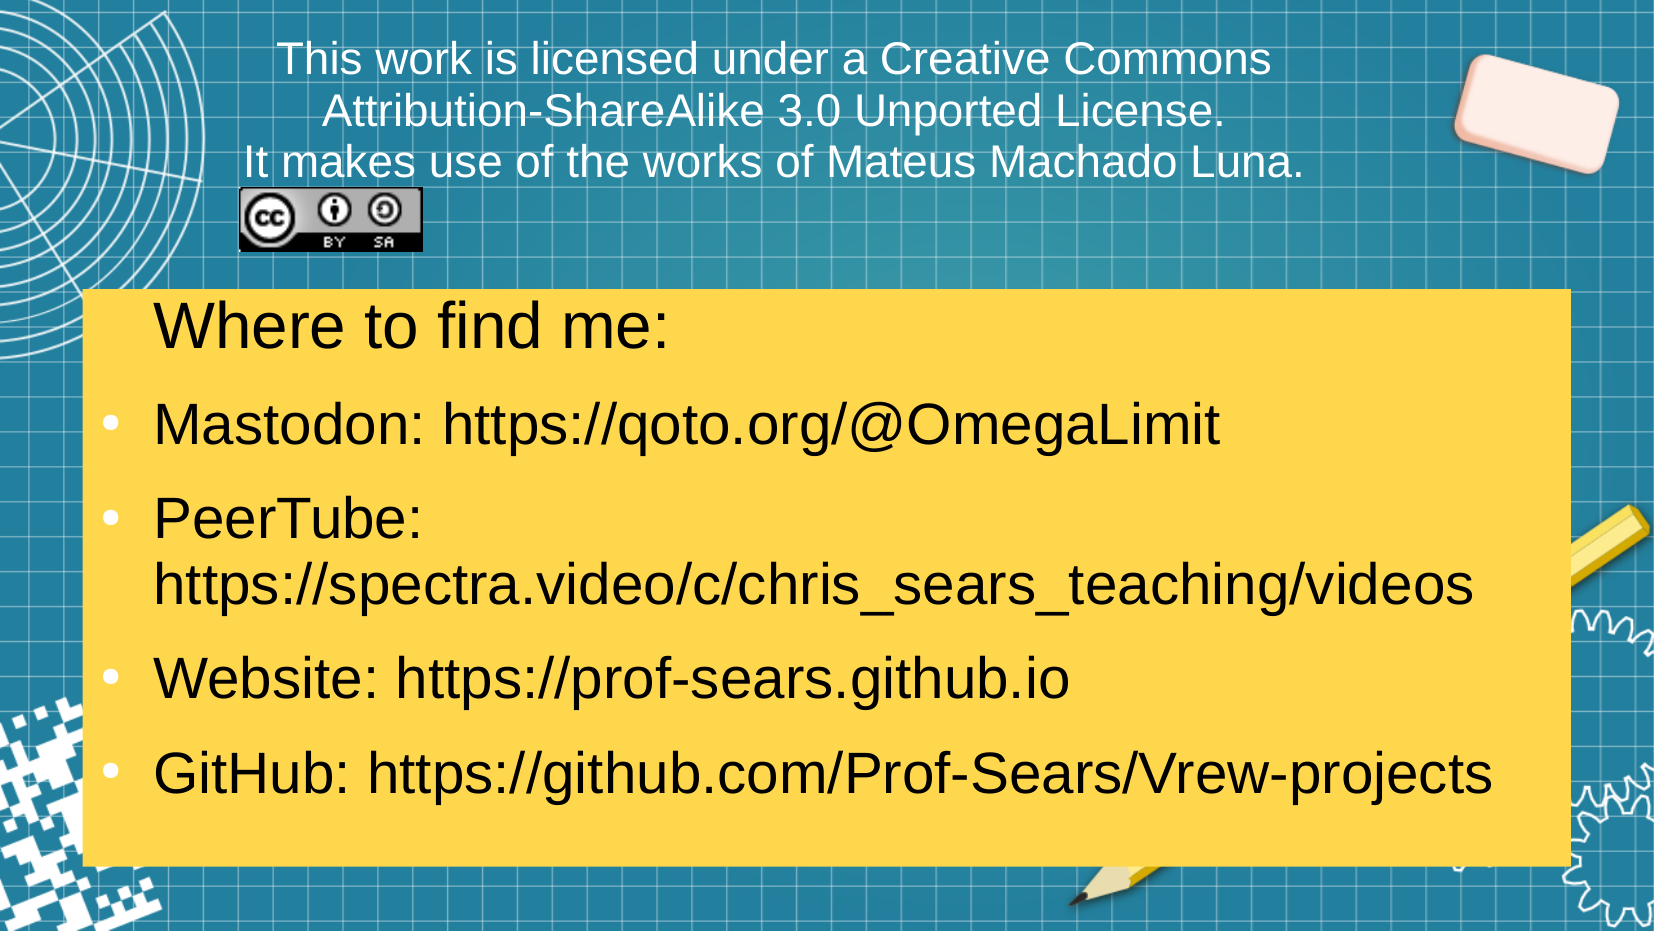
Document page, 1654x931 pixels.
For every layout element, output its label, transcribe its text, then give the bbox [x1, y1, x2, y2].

picture [0, 0, 1654, 931]
title This work is licensed under a Creative Commons Attribution-ShareAlike 3.0 Unported License. It makes use of the works of Mateus Machado Luna. [239, 33, 1310, 188]
list Where to find me: Mastodon: https://qoto.org/@OmegaLimit PeerTube: https://spectra.video/c/chris_sears_teaching/videos Website: https://prof-sears.github.io GitHub: https://github.com/Prof-Sears/Vrew-projects [82, 289, 1571, 867]
